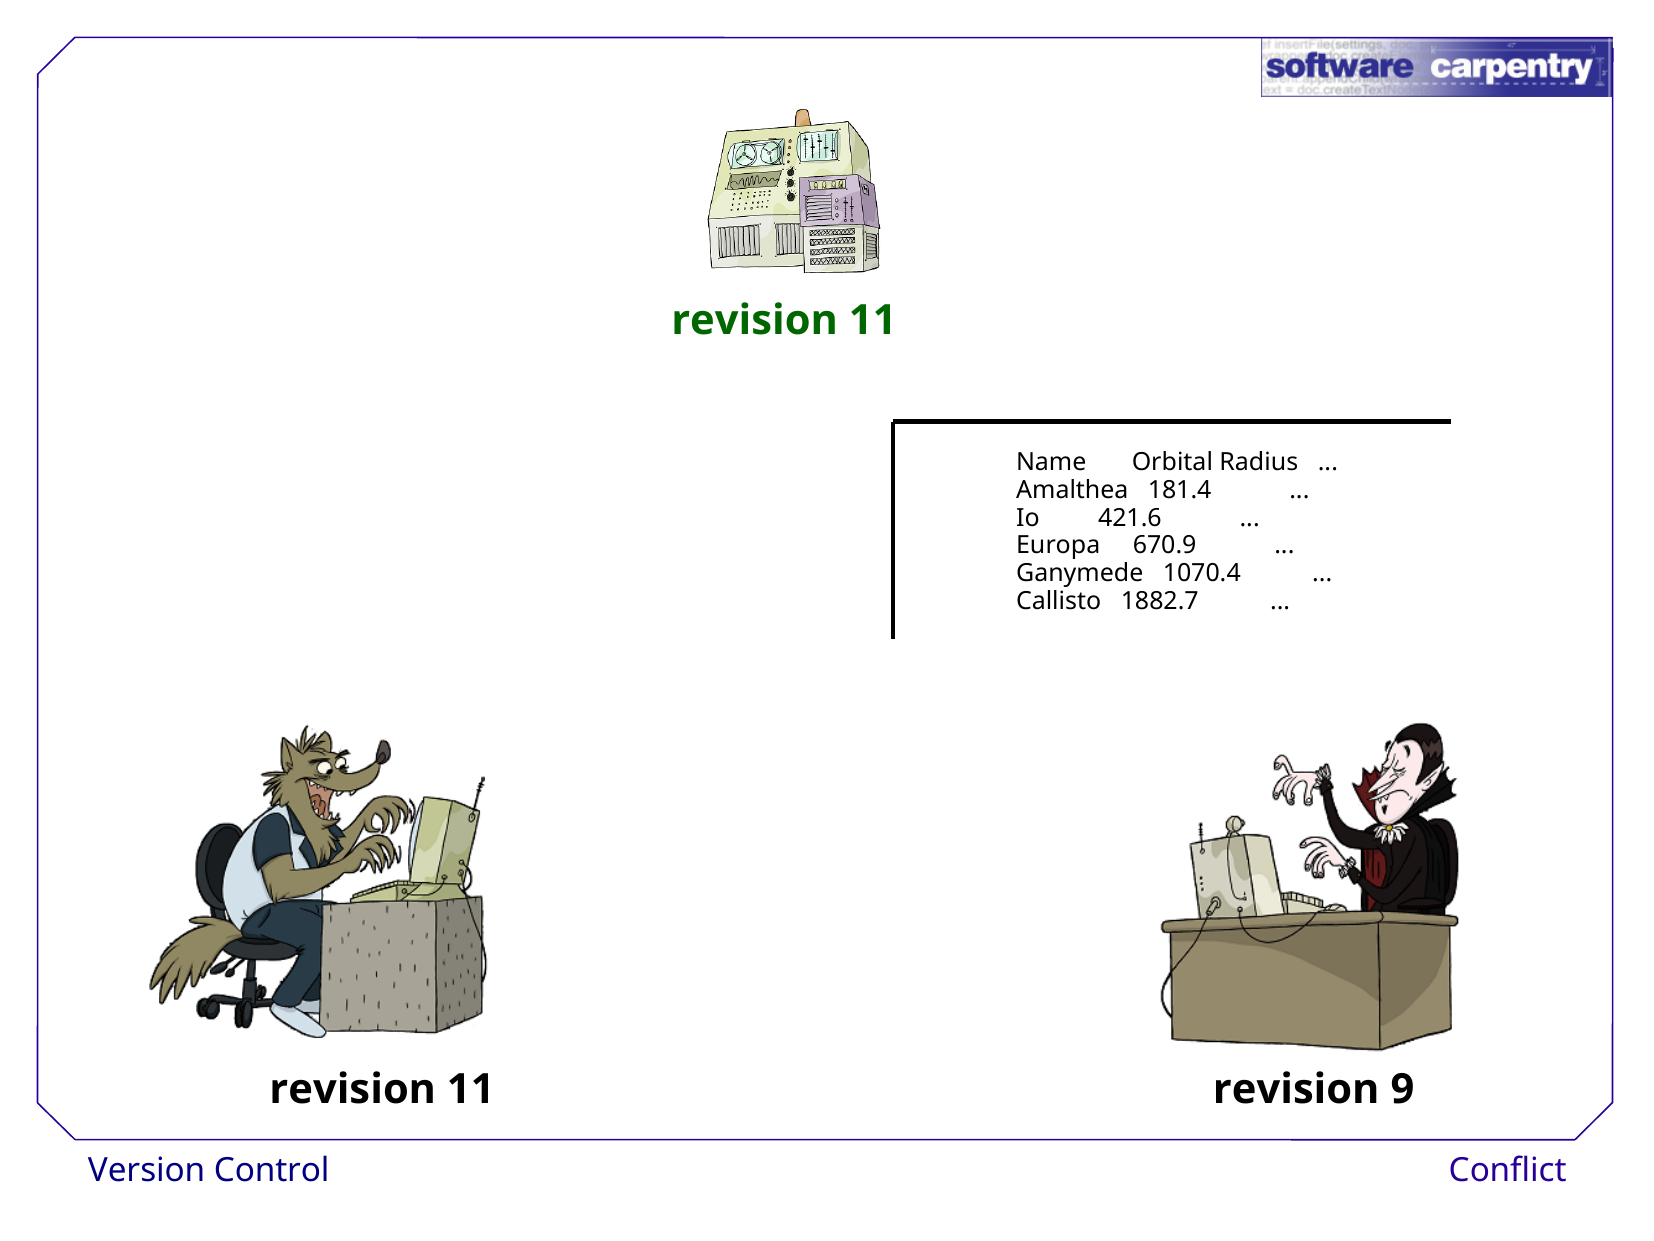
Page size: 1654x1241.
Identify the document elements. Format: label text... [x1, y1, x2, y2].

picture [1148, 695, 1474, 1067]
text_box Name Orbital Radius ... Amalthea 181.4 ... Io 421.6 ... Europa 670.9 ... Ganymede 1070.4 ... Callisto 1882.7 ... [1001, 440, 1354, 623]
text_box revision 9 [1198, 1059, 1430, 1122]
picture [137, 705, 516, 1069]
text_box revision 11 [656, 289, 912, 352]
text_box revision 11 [254, 1059, 511, 1122]
picture [688, 90, 903, 286]
picture [1261, 39, 1613, 97]
